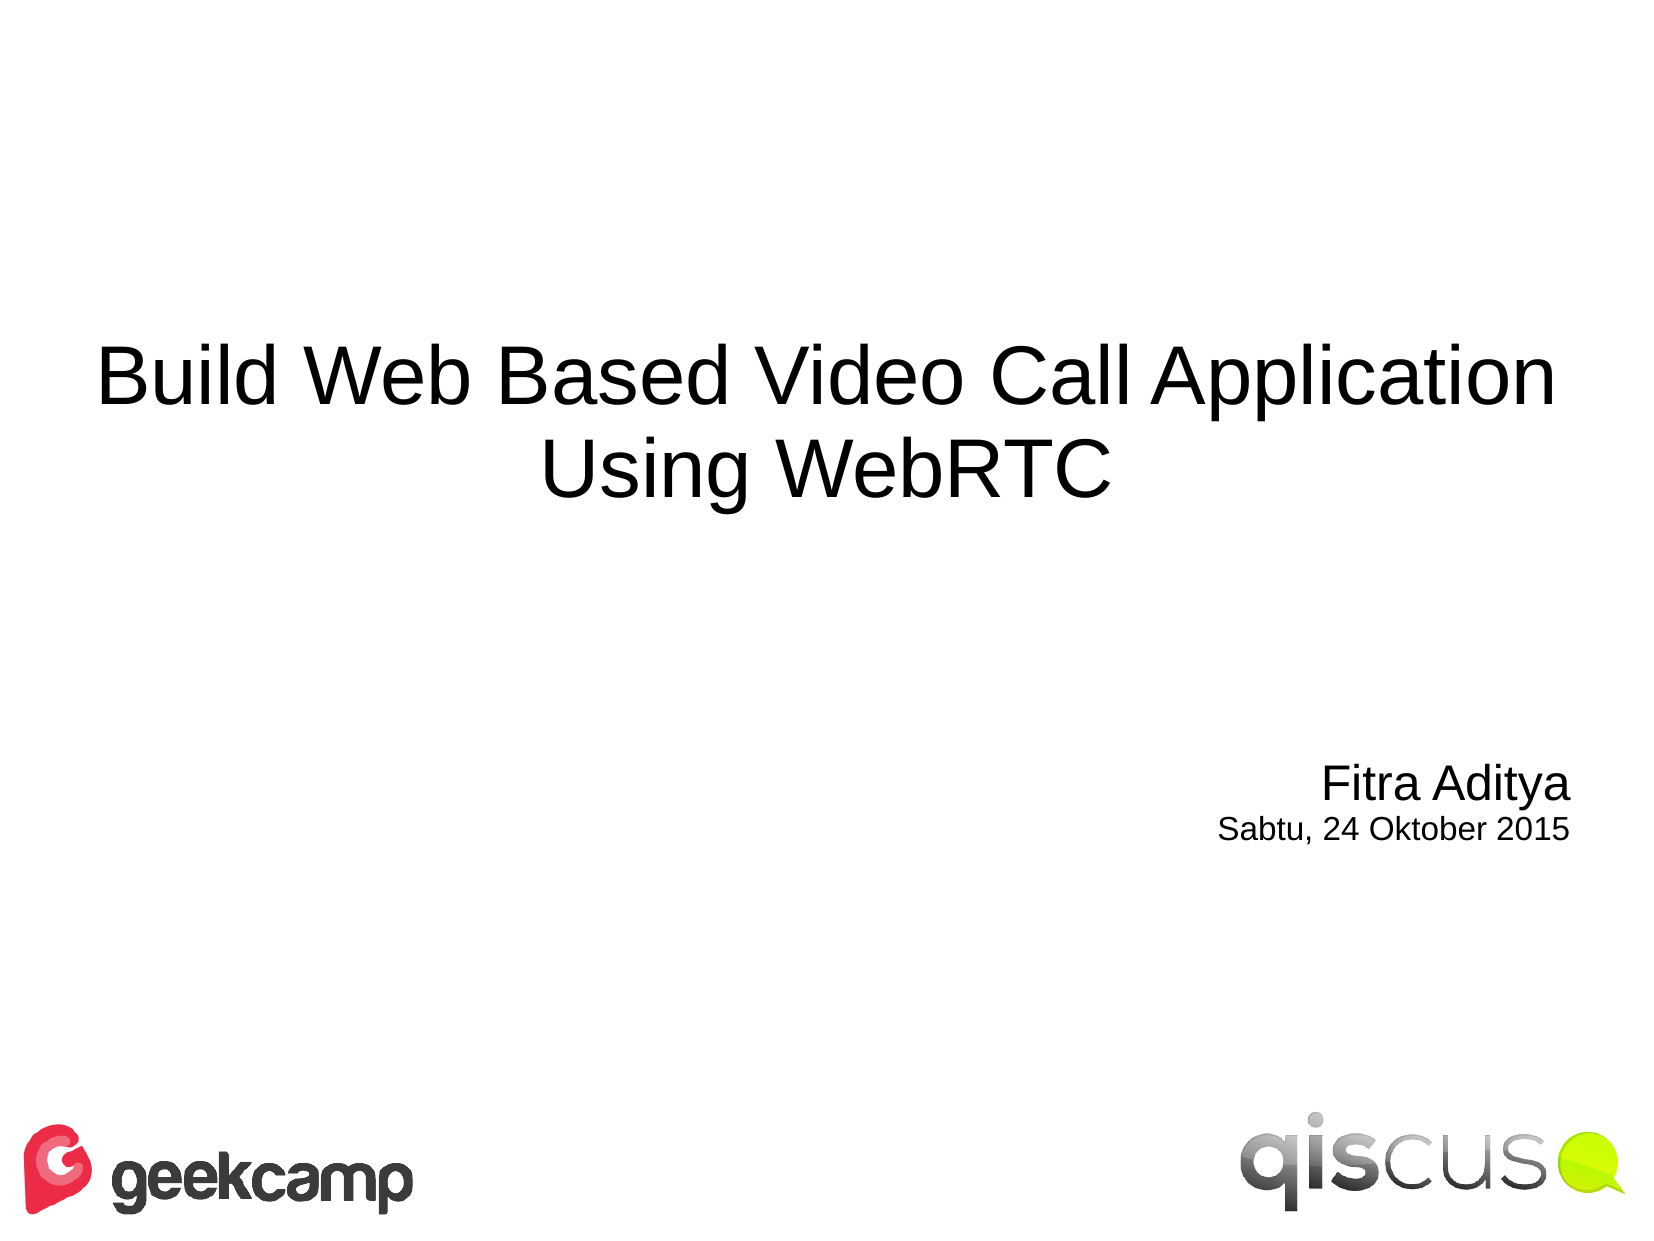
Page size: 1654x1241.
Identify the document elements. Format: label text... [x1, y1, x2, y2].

picture [1230, 1106, 1634, 1215]
text_box Fitra Aditya Sabtu, 24 Oktober 2015 [82, 553, 1571, 1049]
picture [23, 1124, 413, 1216]
subtitle Build Web Based Video Call Application Using WebRTC [82, 49, 1571, 553]
